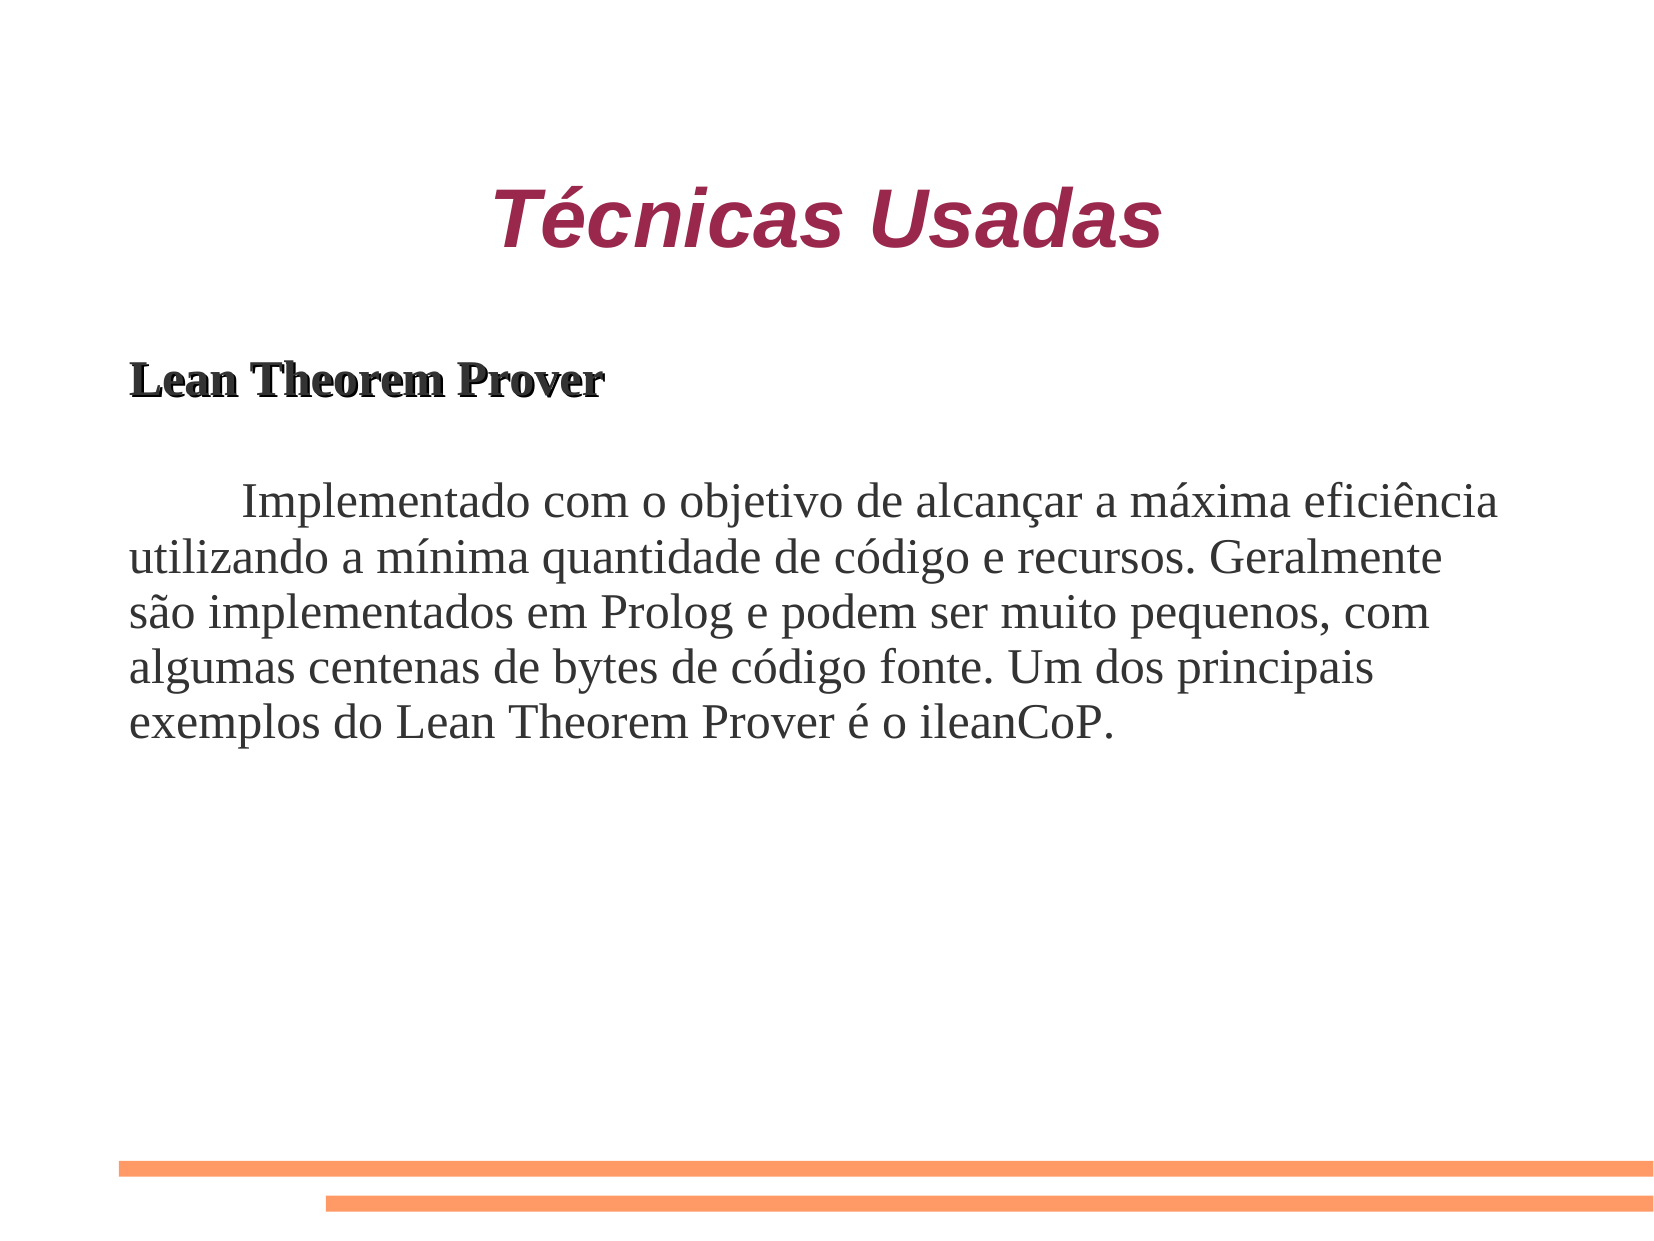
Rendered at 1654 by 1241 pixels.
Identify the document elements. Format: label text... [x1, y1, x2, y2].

title Técnicas Usadas [121, 114, 1534, 322]
list Lean Theorem Prover Implementado com o objetivo de alcançar a máxima eficiência utilizando a mínima quantidade de código e recursos. Geralmente são implementados em Prolog e podem ser muito pequenos, com algumas centenas de bytes de código fonte. Um dos principais exemplos do Lean Theorem Prover é o ileanCoP. [129, 350, 1510, 1133]
